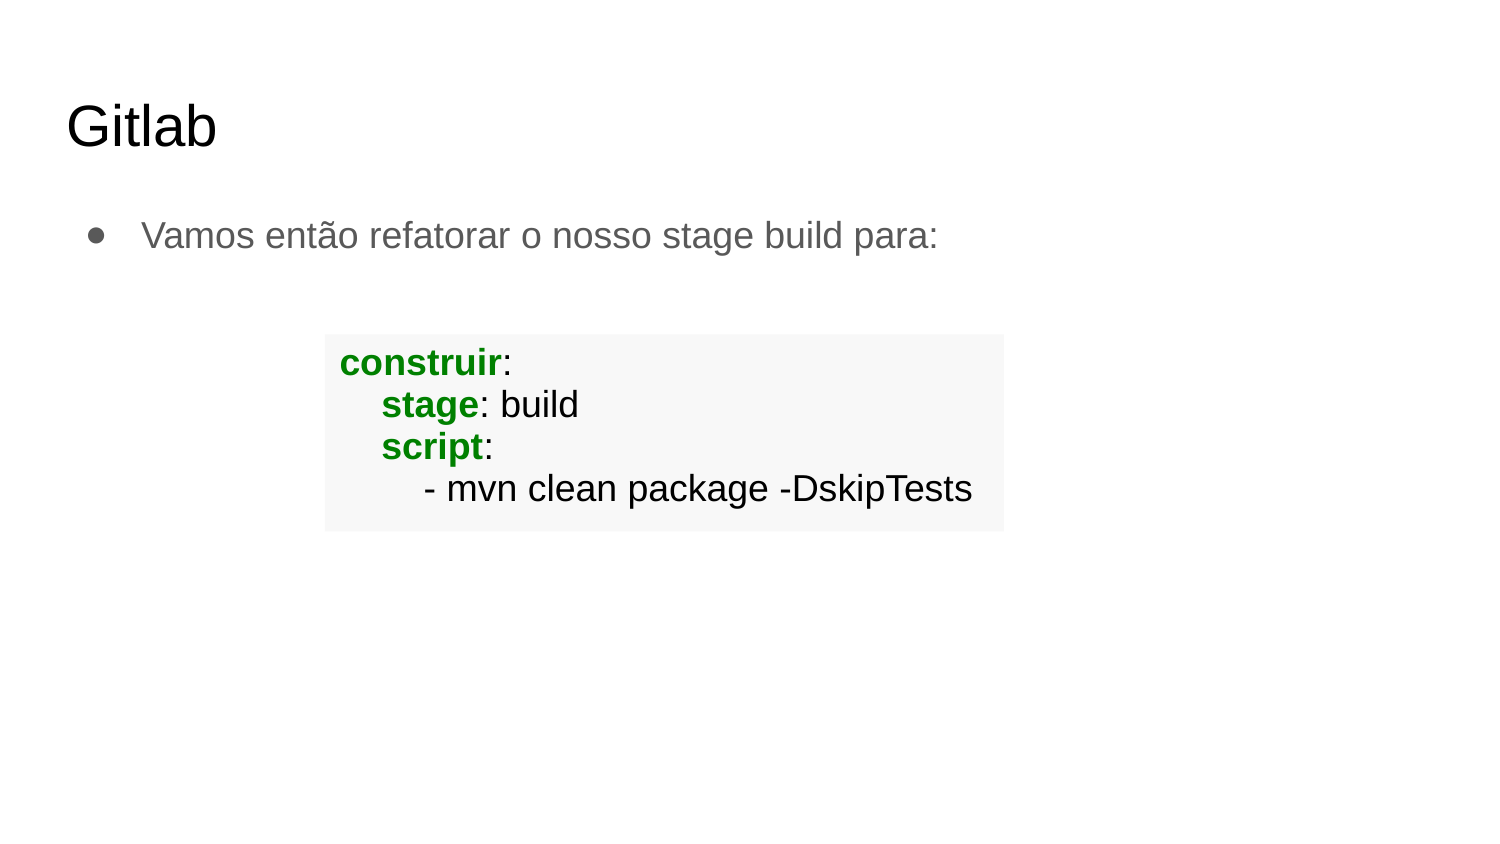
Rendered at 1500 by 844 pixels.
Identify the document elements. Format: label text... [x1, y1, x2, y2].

list Vamos então refatorar o nosso stage build para: [51, 189, 1489, 750]
text_box construir: stage: build script: - mvn clean package -DskipTests [324, 334, 1004, 532]
title Gitlab [51, 72, 1449, 167]
